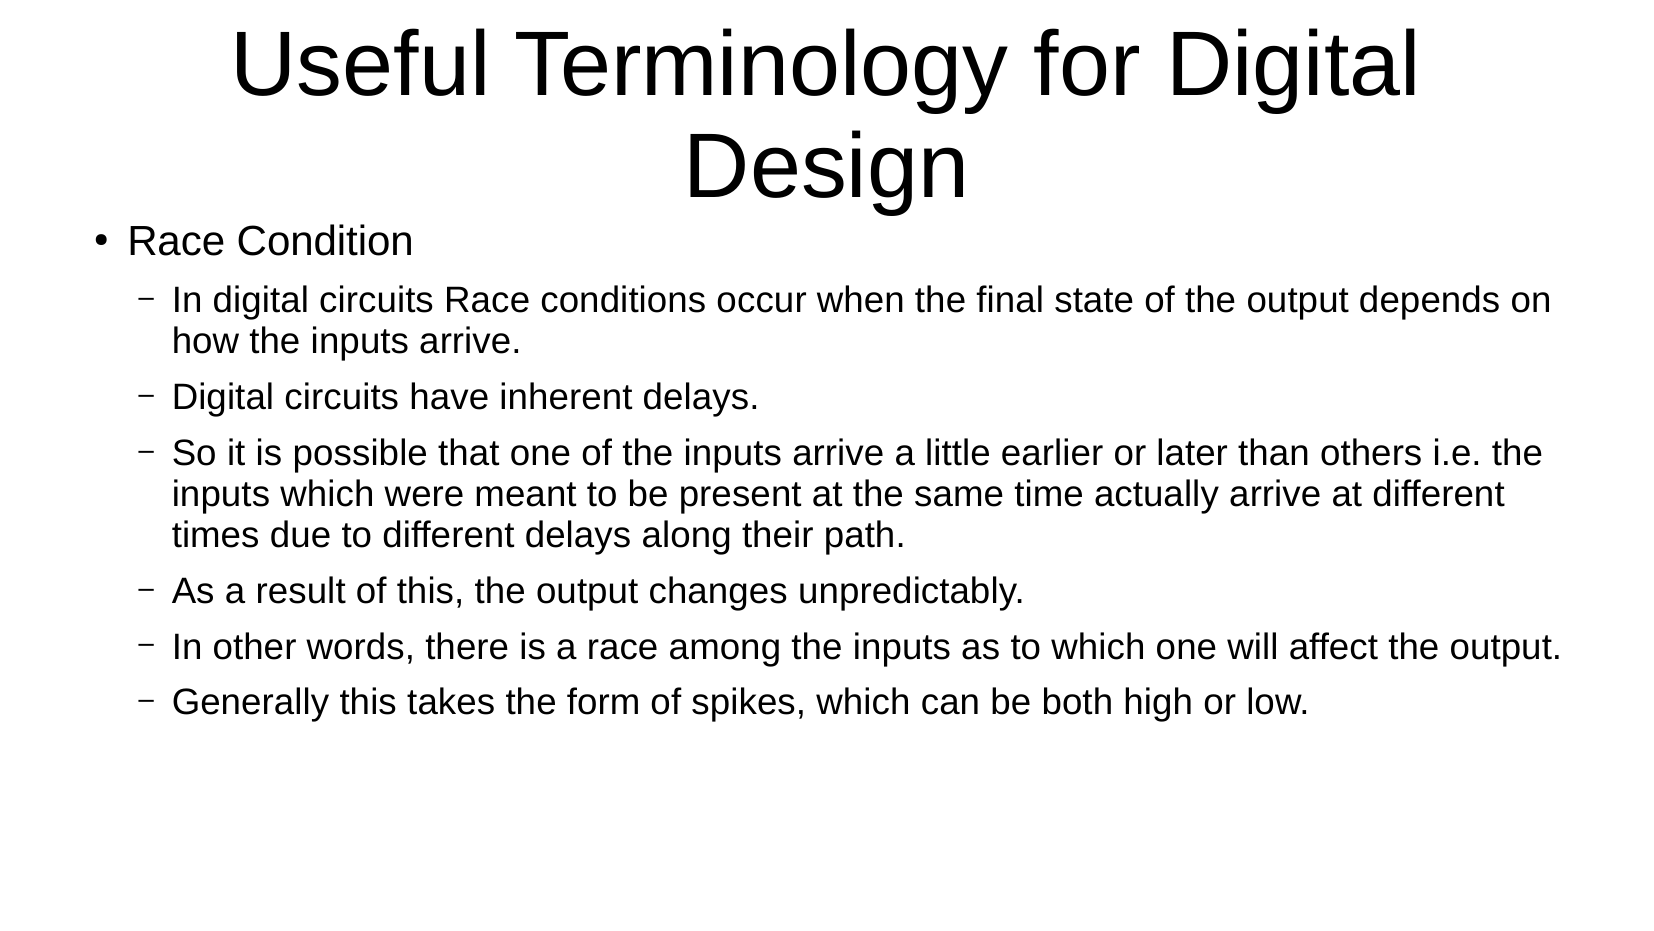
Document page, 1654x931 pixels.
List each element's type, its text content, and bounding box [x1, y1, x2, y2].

title Useful Terminology for Digital Design [82, 12, 1571, 217]
list Race Condition In digital circuits Race conditions occur when the final state of the output depends on how the inputs arrive. Digital circuits have inherent delays. So it is possible that one of the inputs arrive a little earlier or later than others i.e. the inputs which were meant to be present at the same time actually arrive at different times due to different delays along their path. As a result of this, the output changes unpredictably. In other words, there is a race among the inputs as to which one will affect the output. Generally this takes the form of spikes, which can be both high or low. [82, 217, 1571, 758]
